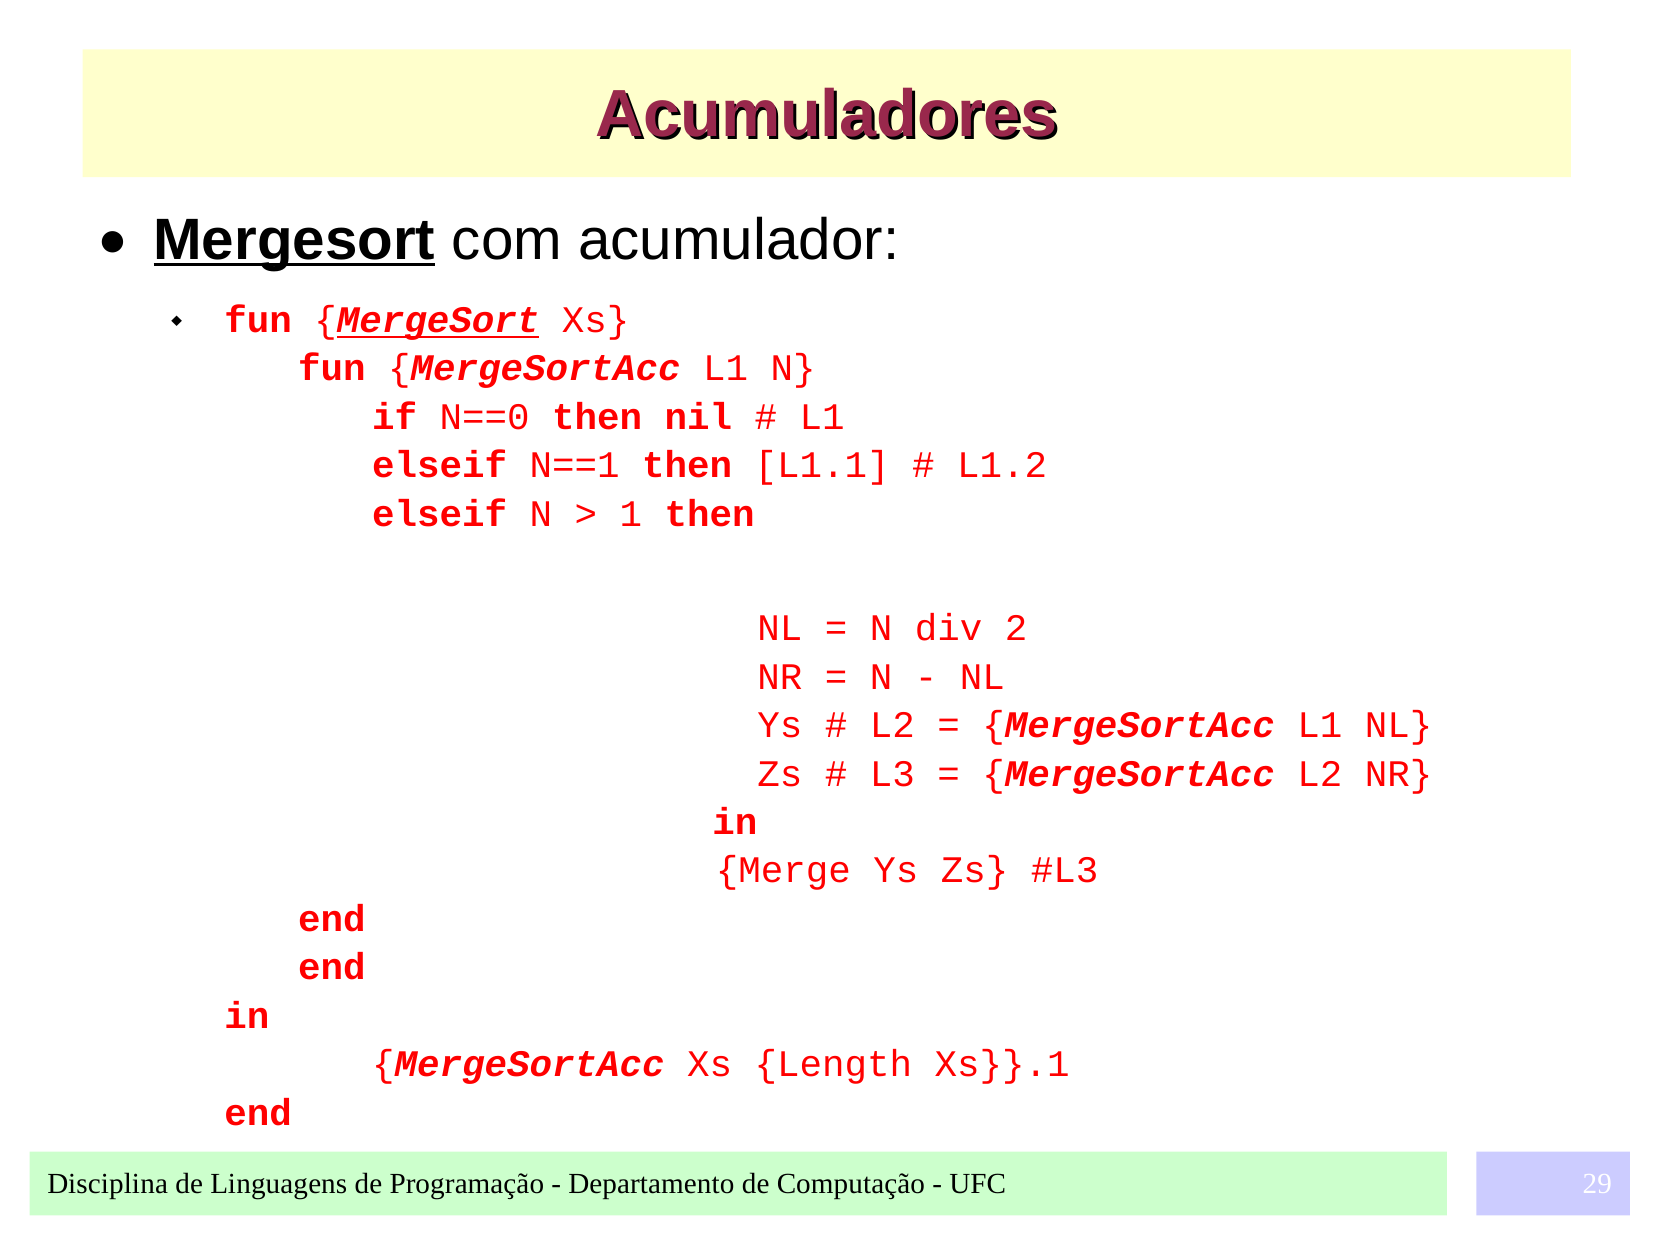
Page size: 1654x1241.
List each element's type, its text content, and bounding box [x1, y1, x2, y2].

title Acumuladores [82, 49, 1571, 178]
list Mergesort com acumulador: fun {MergeSort Xs} fun {MergeSortAcc L1 N} if N==0 then nil # L1 elseif N==1 then [L1.1] # L1.2 elseif N > 1 then NL = N div 2 NR = N - NL Ys # L2 = {MergeSortAcc L1 NL} Zs # L3 = {MergeSortAcc L2 NR} in {Merge Ys Zs} #L3 end end in {MergeSortAcc Xs {Length Xs}}.1 end [82, 206, 1571, 1203]
